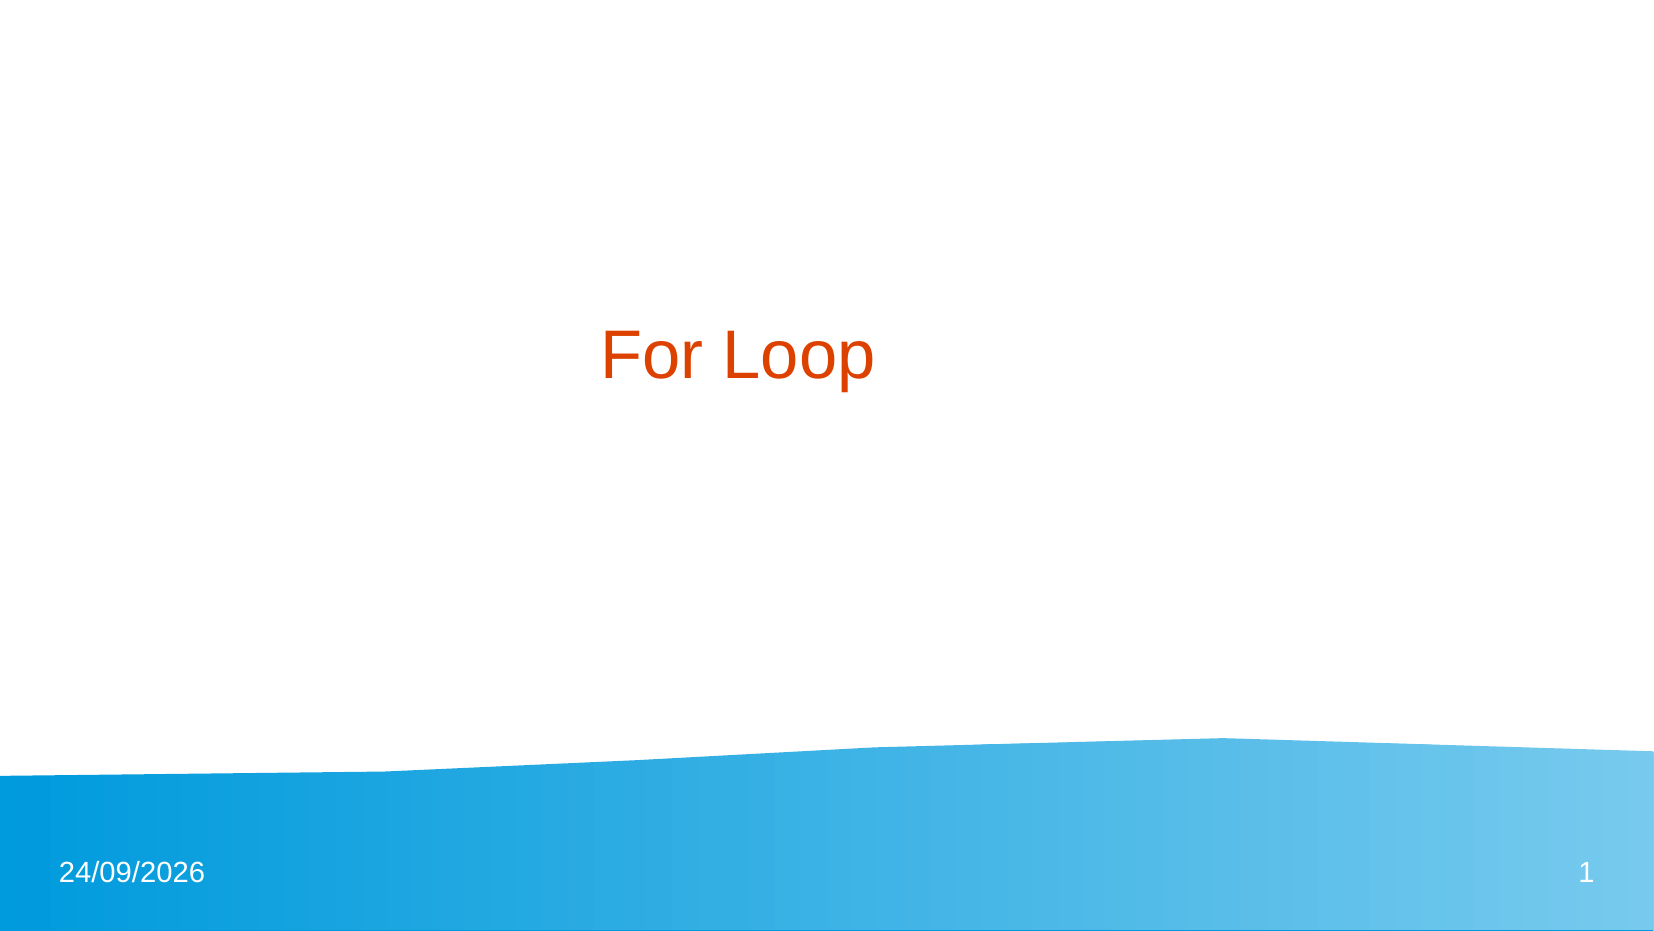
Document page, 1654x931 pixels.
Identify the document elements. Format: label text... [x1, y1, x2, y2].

title For Loop [0, 265, 1477, 443]
